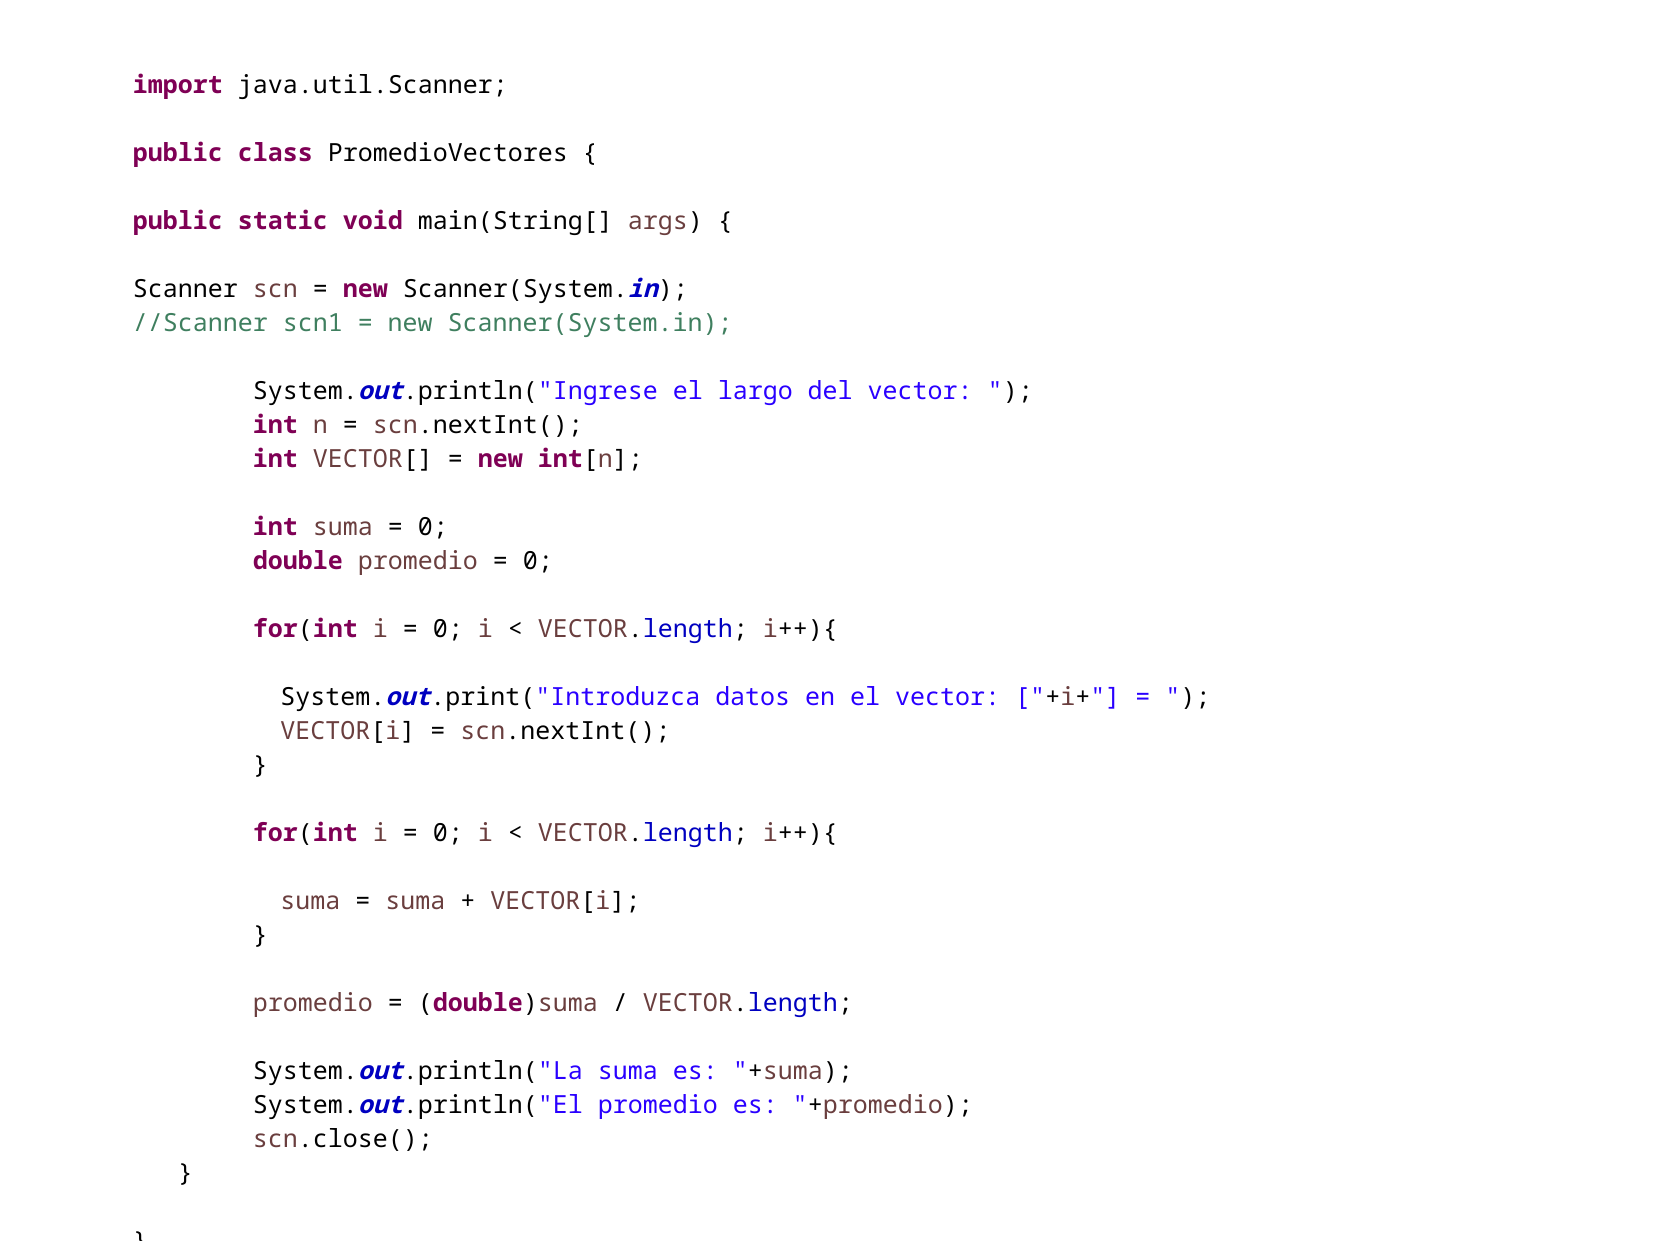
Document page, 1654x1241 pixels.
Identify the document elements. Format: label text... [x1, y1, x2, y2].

text_box import java.util.Scanner; public class PromedioVectores { public static void main(String[] args) { Scanner scn = new Scanner(System.in); //Scanner scn1 = new Scanner(System.in); System.out.println("Ingrese el largo del vector: "); int n = scn.nextInt(); int VECTOR[] = new int[n]; int suma = 0; double promedio = 0; for(int i = 0; i < VECTOR.length; i++){ System.out.print("Introduzca datos en el vector: ["+i+"] = "); VECTOR[i] = scn.nextInt(); } for(int i = 0; i < VECTOR.length; i++){ suma = suma + VECTOR[i]; } promedio = (double)suma / VECTOR.length; System.out.println("La suma es: "+suma); System.out.println("El promedio es: "+promedio); scn.close(); } } [118, 59, 1536, 1182]
